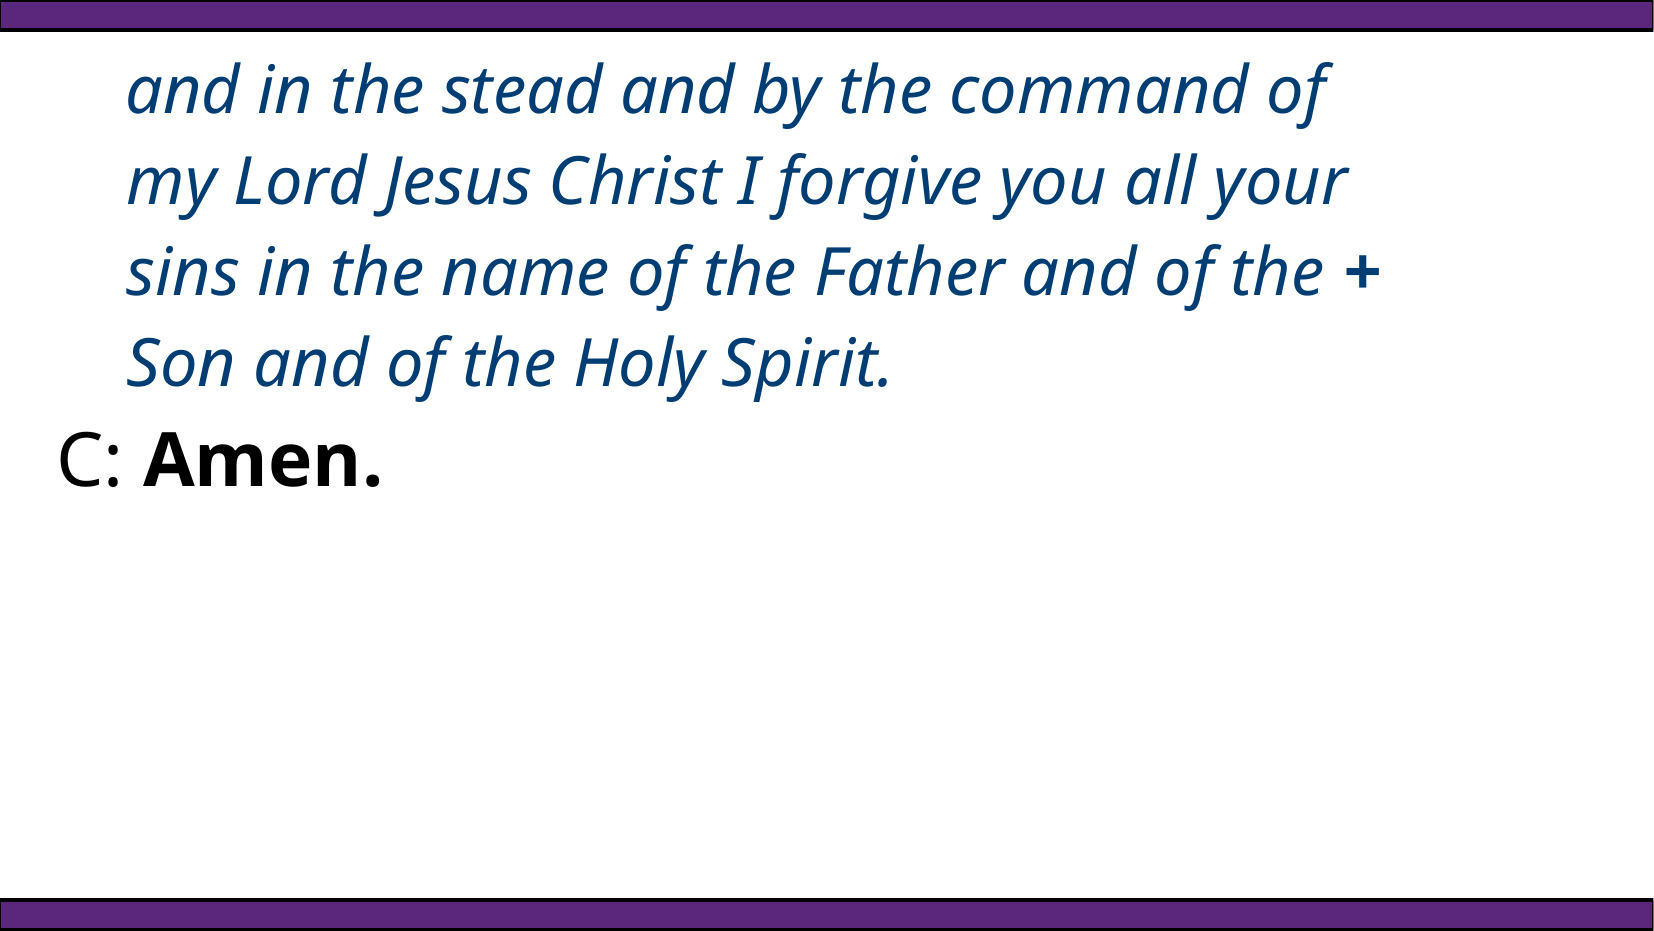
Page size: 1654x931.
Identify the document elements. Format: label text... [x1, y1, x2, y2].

text_box [0, 0, 1654, 31]
text_box and in the stead and by the command of my Lord Jesus Christ I forgive you all your sins in the name of the Father and of the + Son and of the Holy Spirit. C: Amen. [41, 35, 1587, 505]
text_box [0, 900, 1654, 931]
